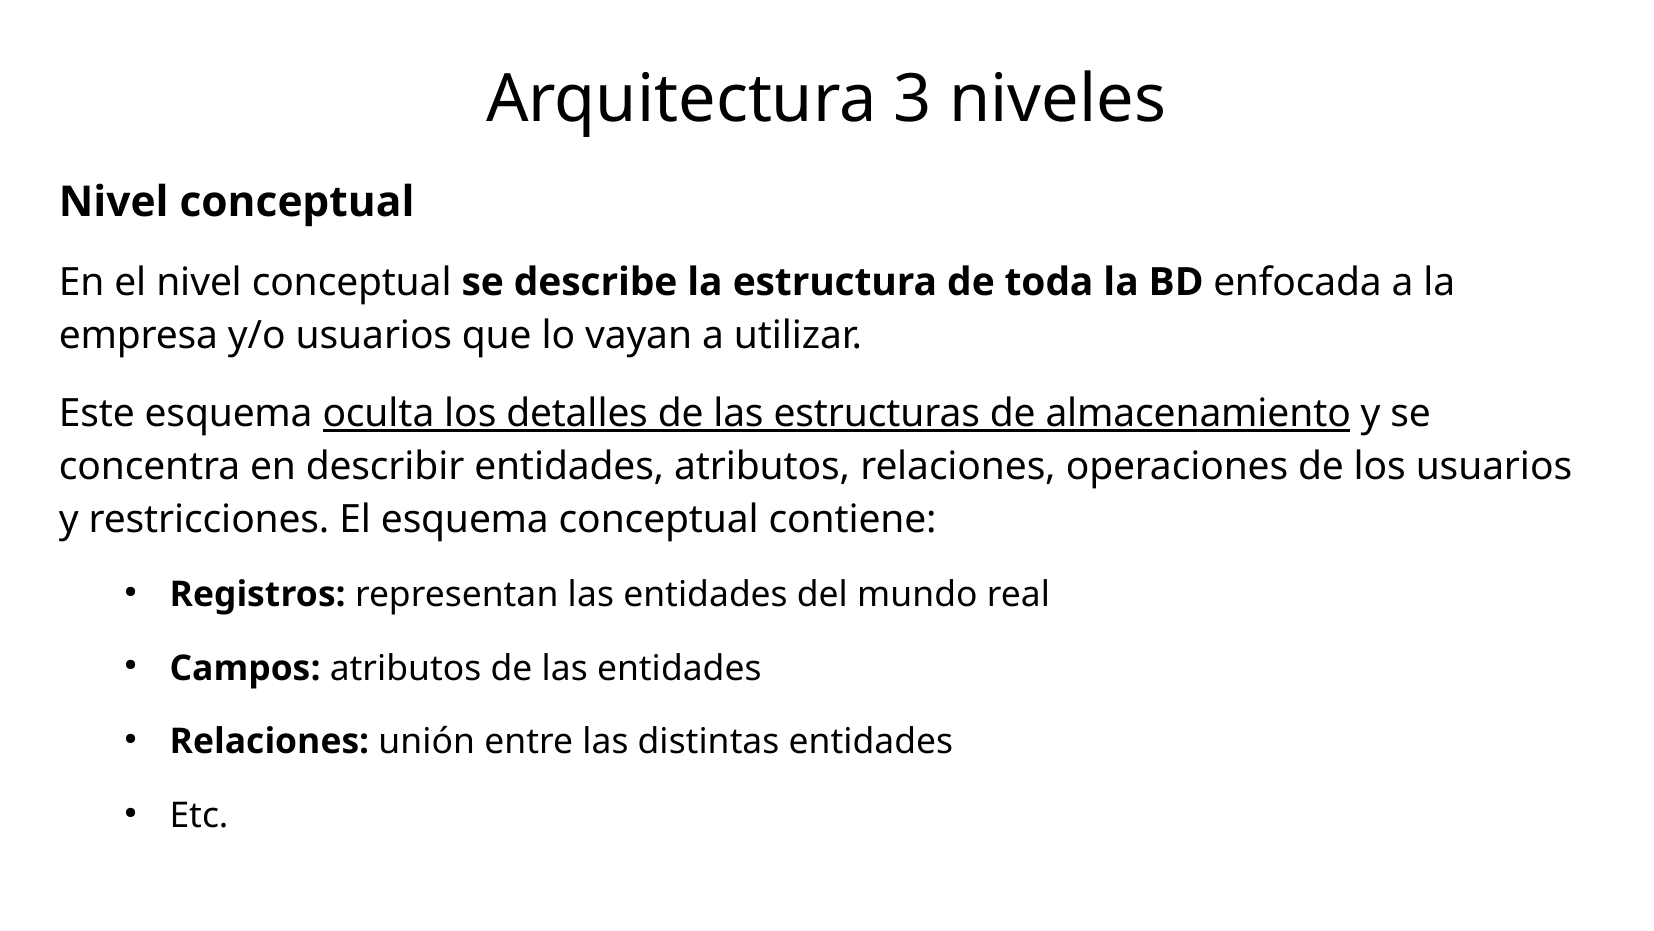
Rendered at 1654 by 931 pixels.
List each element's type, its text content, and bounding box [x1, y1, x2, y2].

list Nivel conceptual En el nivel conceptual se describe la estructura de toda la BD enfocada a la empresa y/o usuarios que lo vayan a utilizar. Este esquema oculta los detalles de las estructuras de almacenamiento y se concentra en describir entidades, atributos, relaciones, operaciones de los usuarios y restricciones. El esquema conceptual contiene: Registros: representan las entidades del mundo real Campos: atributos de las entidades Relaciones: unión entre las distintas entidades Etc. [59, 171, 1583, 839]
title Arquitectura 3 niveles [82, 37, 1571, 154]
